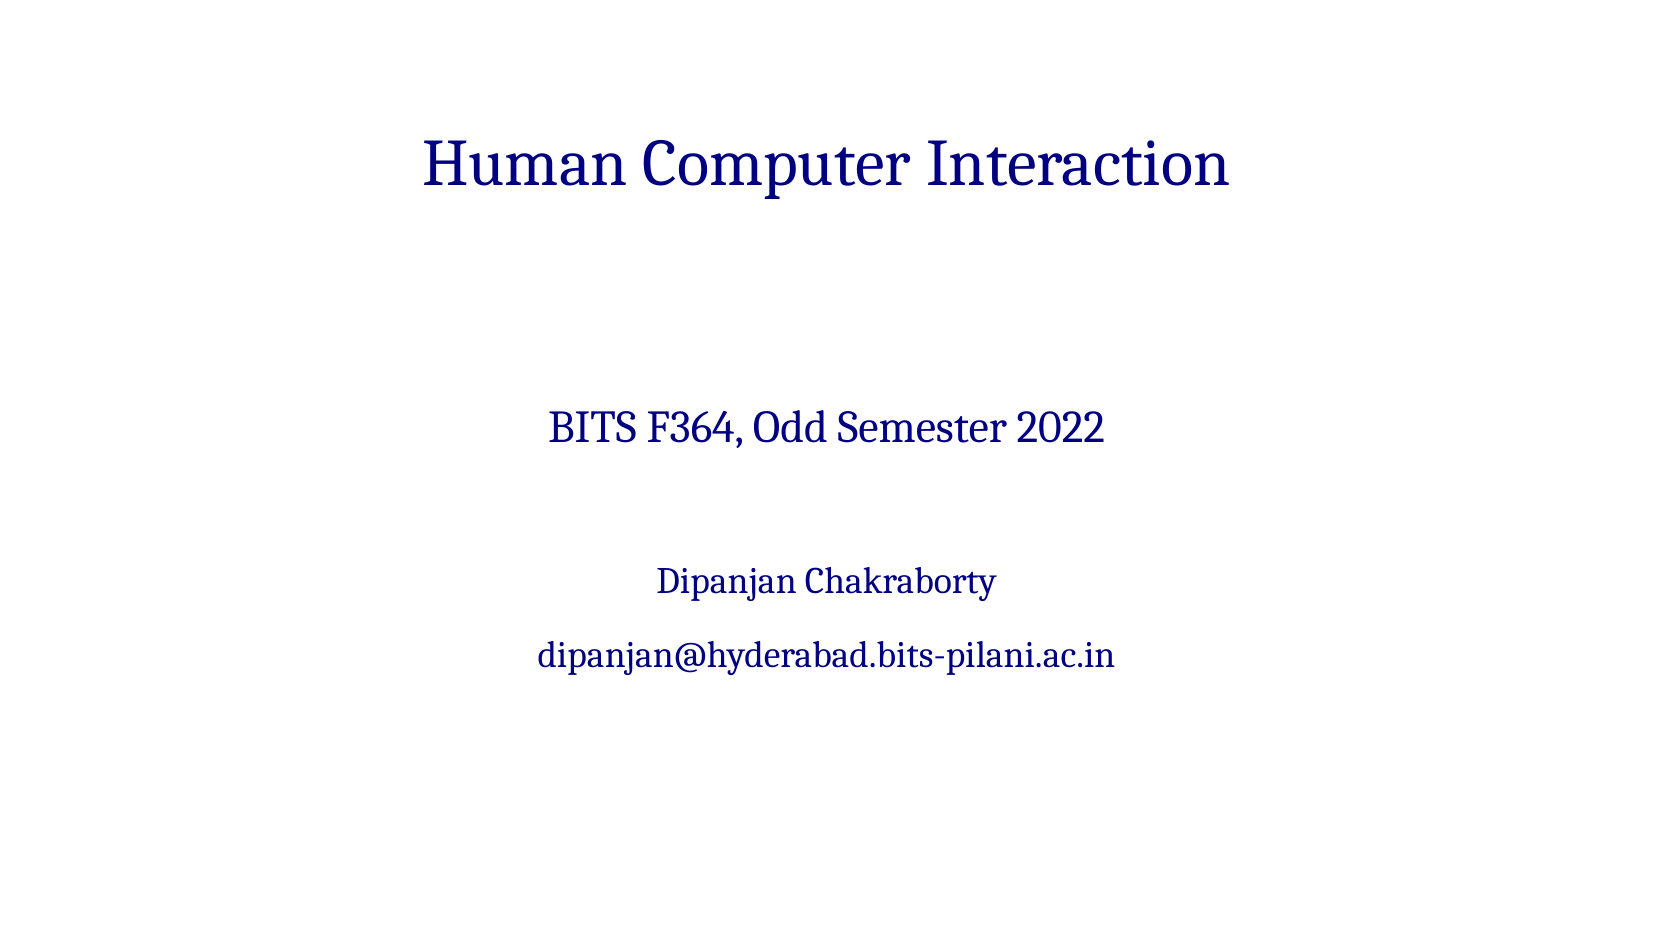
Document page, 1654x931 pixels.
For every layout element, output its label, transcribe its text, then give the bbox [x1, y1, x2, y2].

subtitle Human Computer Interaction BITS F364, Odd Semester 2022 Dipanjan Chakraborty dipanjan@hyderabad.bits-pilani.ac.in [82, 37, 1571, 757]
